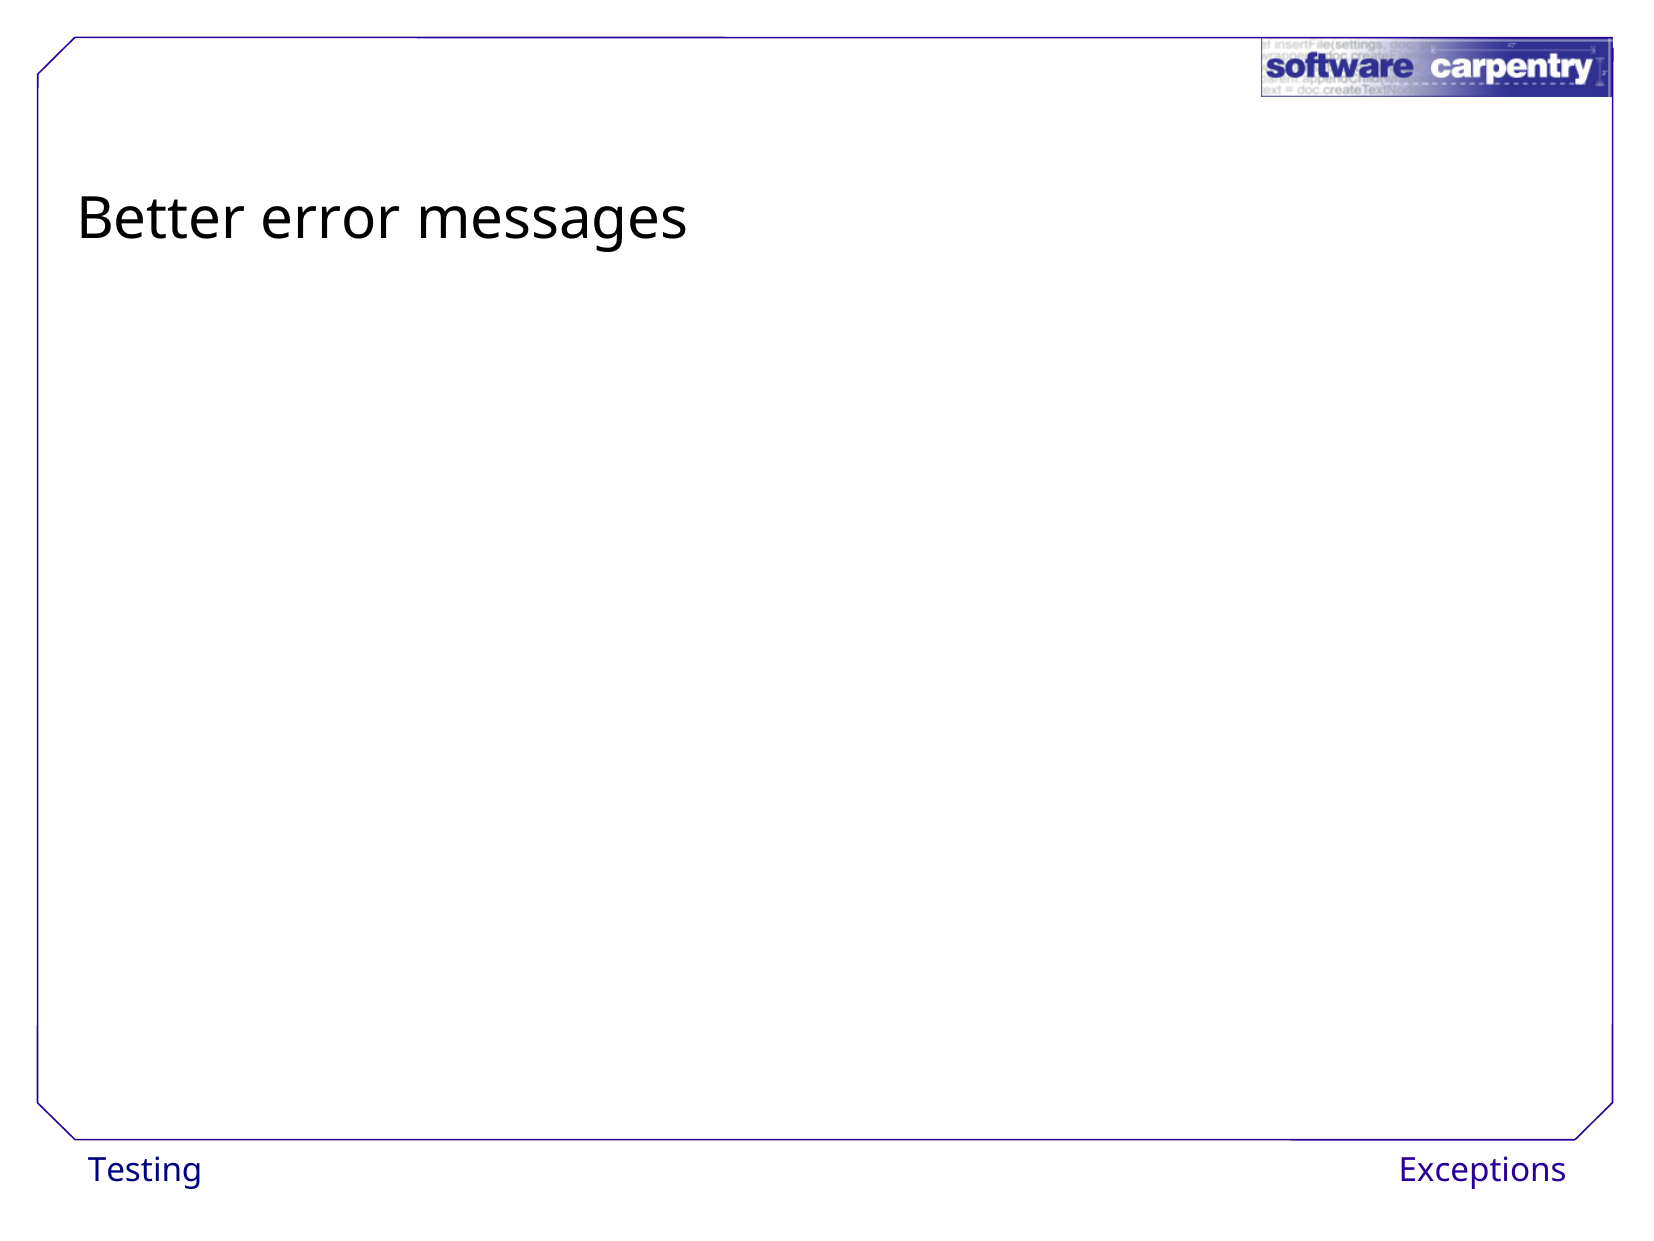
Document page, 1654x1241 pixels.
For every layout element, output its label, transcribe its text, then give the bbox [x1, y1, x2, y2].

picture [1261, 39, 1613, 97]
text_box Better error messages [61, 138, 854, 259]
